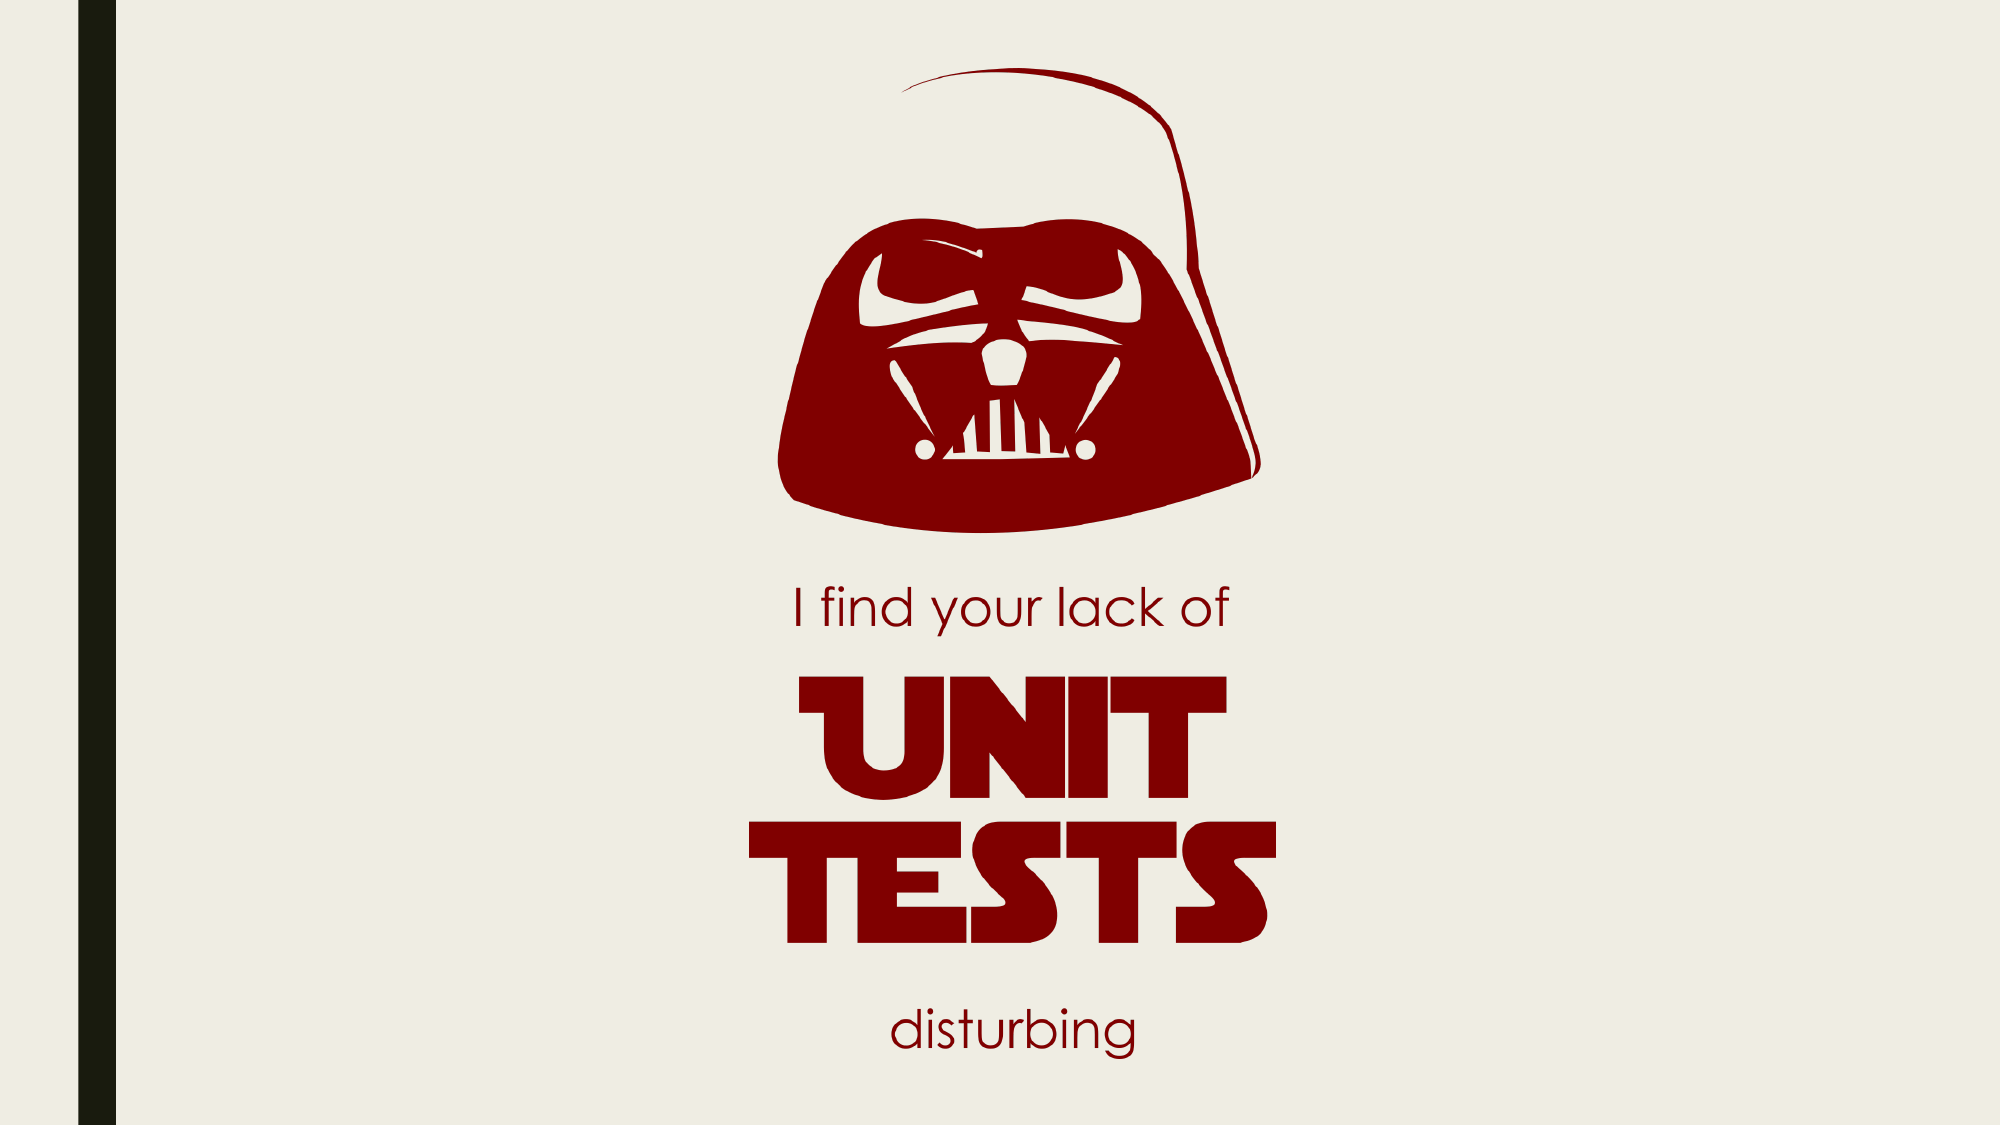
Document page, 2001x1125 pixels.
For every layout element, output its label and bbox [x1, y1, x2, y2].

picture [749, 69, 1276, 1059]
